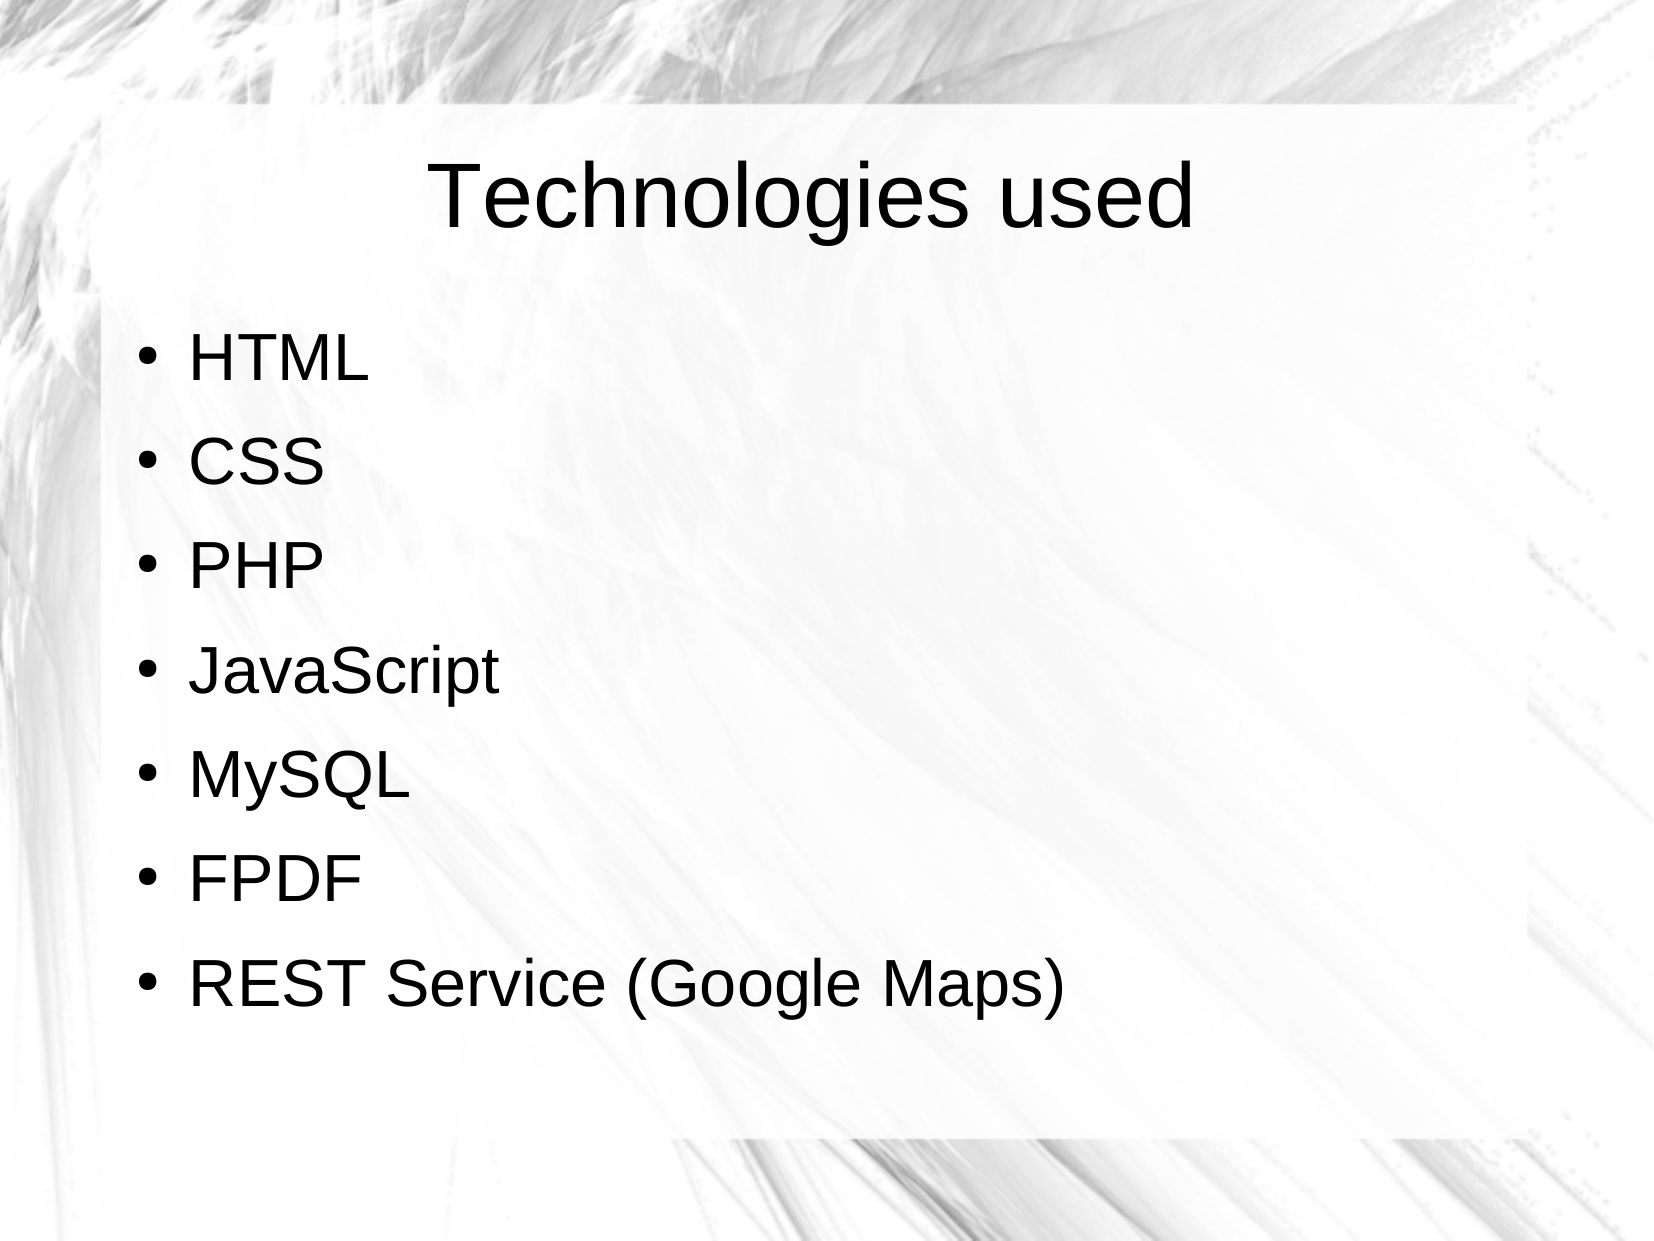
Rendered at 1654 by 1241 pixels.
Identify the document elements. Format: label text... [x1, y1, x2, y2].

list HTML CSS PHP JavaScript MySQL FPDF REST Service (Google Maps) [118, 319, 1571, 1021]
picture [0, 0, 1654, 1241]
title Technologies used [118, 112, 1506, 281]
